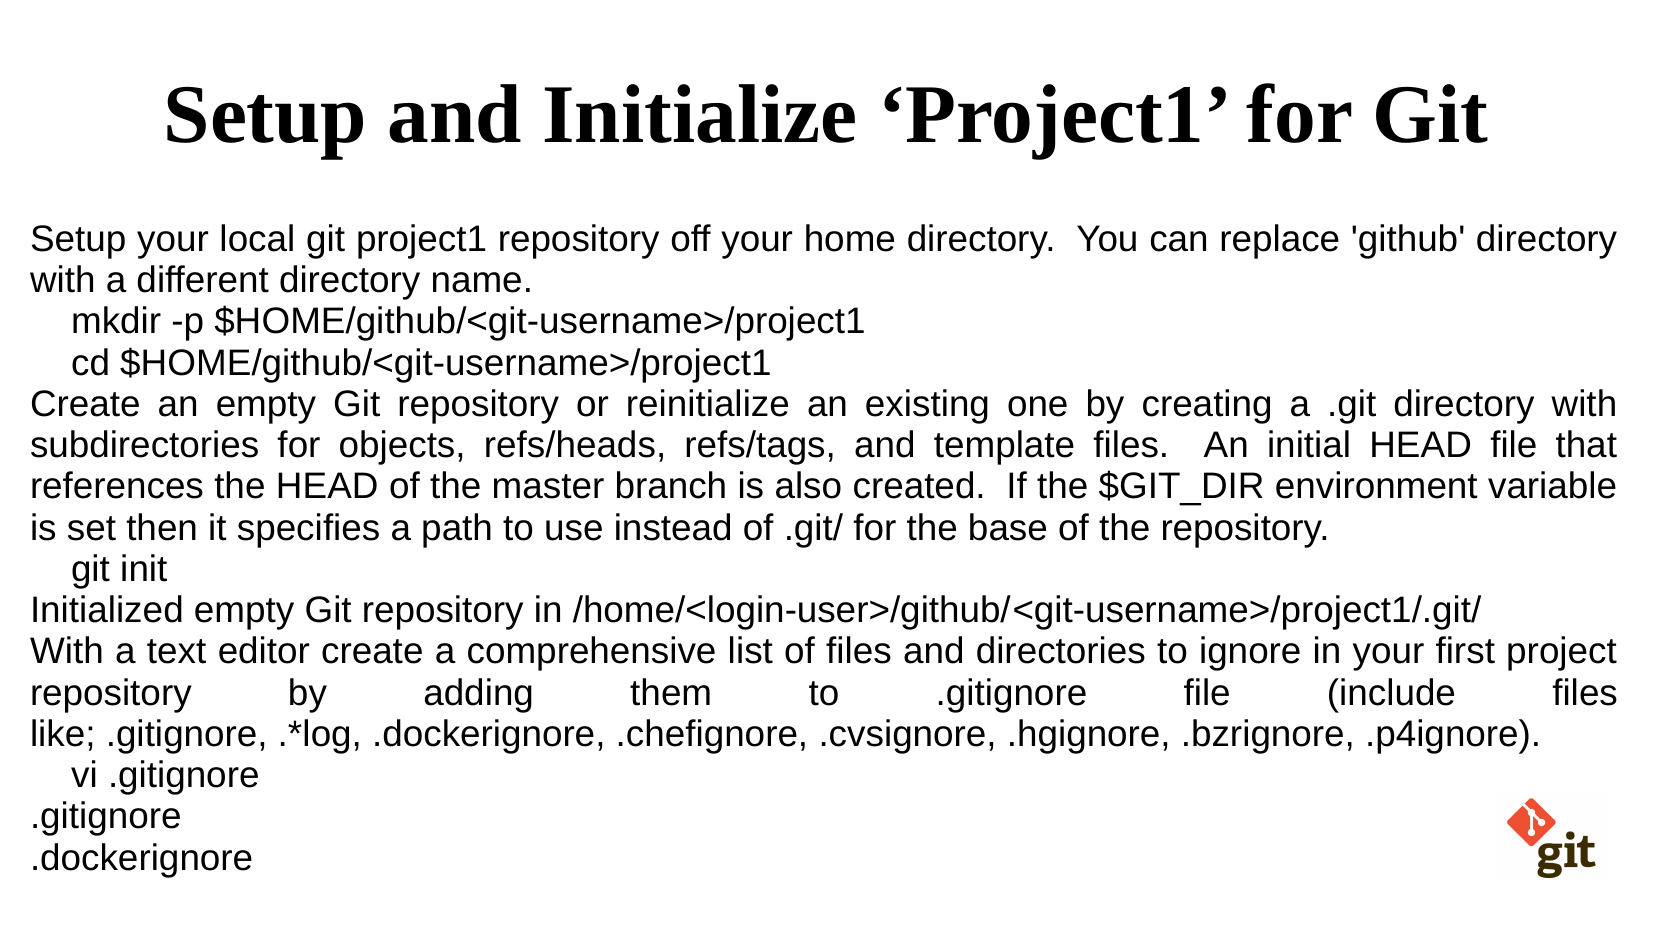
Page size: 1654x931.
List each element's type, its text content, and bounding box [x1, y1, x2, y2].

picture [1497, 789, 1606, 886]
title Setup and Initialize ‘Project1’ for Git [82, 37, 1571, 193]
list Setup your local git project1 repository off your home directory. You can replace 'github' directory with a different directory name. mkdir -p $HOME/github/<git-username>/project1 cd $HOME/github/<git-username>/project1 Create an empty Git repository or reinitialize an existing one by creating a .git directory with subdirectories for objects, refs/heads, refs/tags, and template files. An initial HEAD file that references the HEAD of the master branch is also created. If the $GIT_DIR environment variable is set then it specifies a path to use instead of .git/ for the base of the repository. git init Initialized empty Git repository in /home/<login-user>/github/<git-username>/project1/.git/ With a text editor create a comprehensive list of files and directories to ignore in your first project repository by adding them to .gitignore file (include files like; .gitignore, .*log, .dockerignore, .chefignore, .cvsignore, .hgignore, .bzrignore, .p4ignore). vi .gitignore .gitignore .dockerignore [30, 217, 1621, 886]
